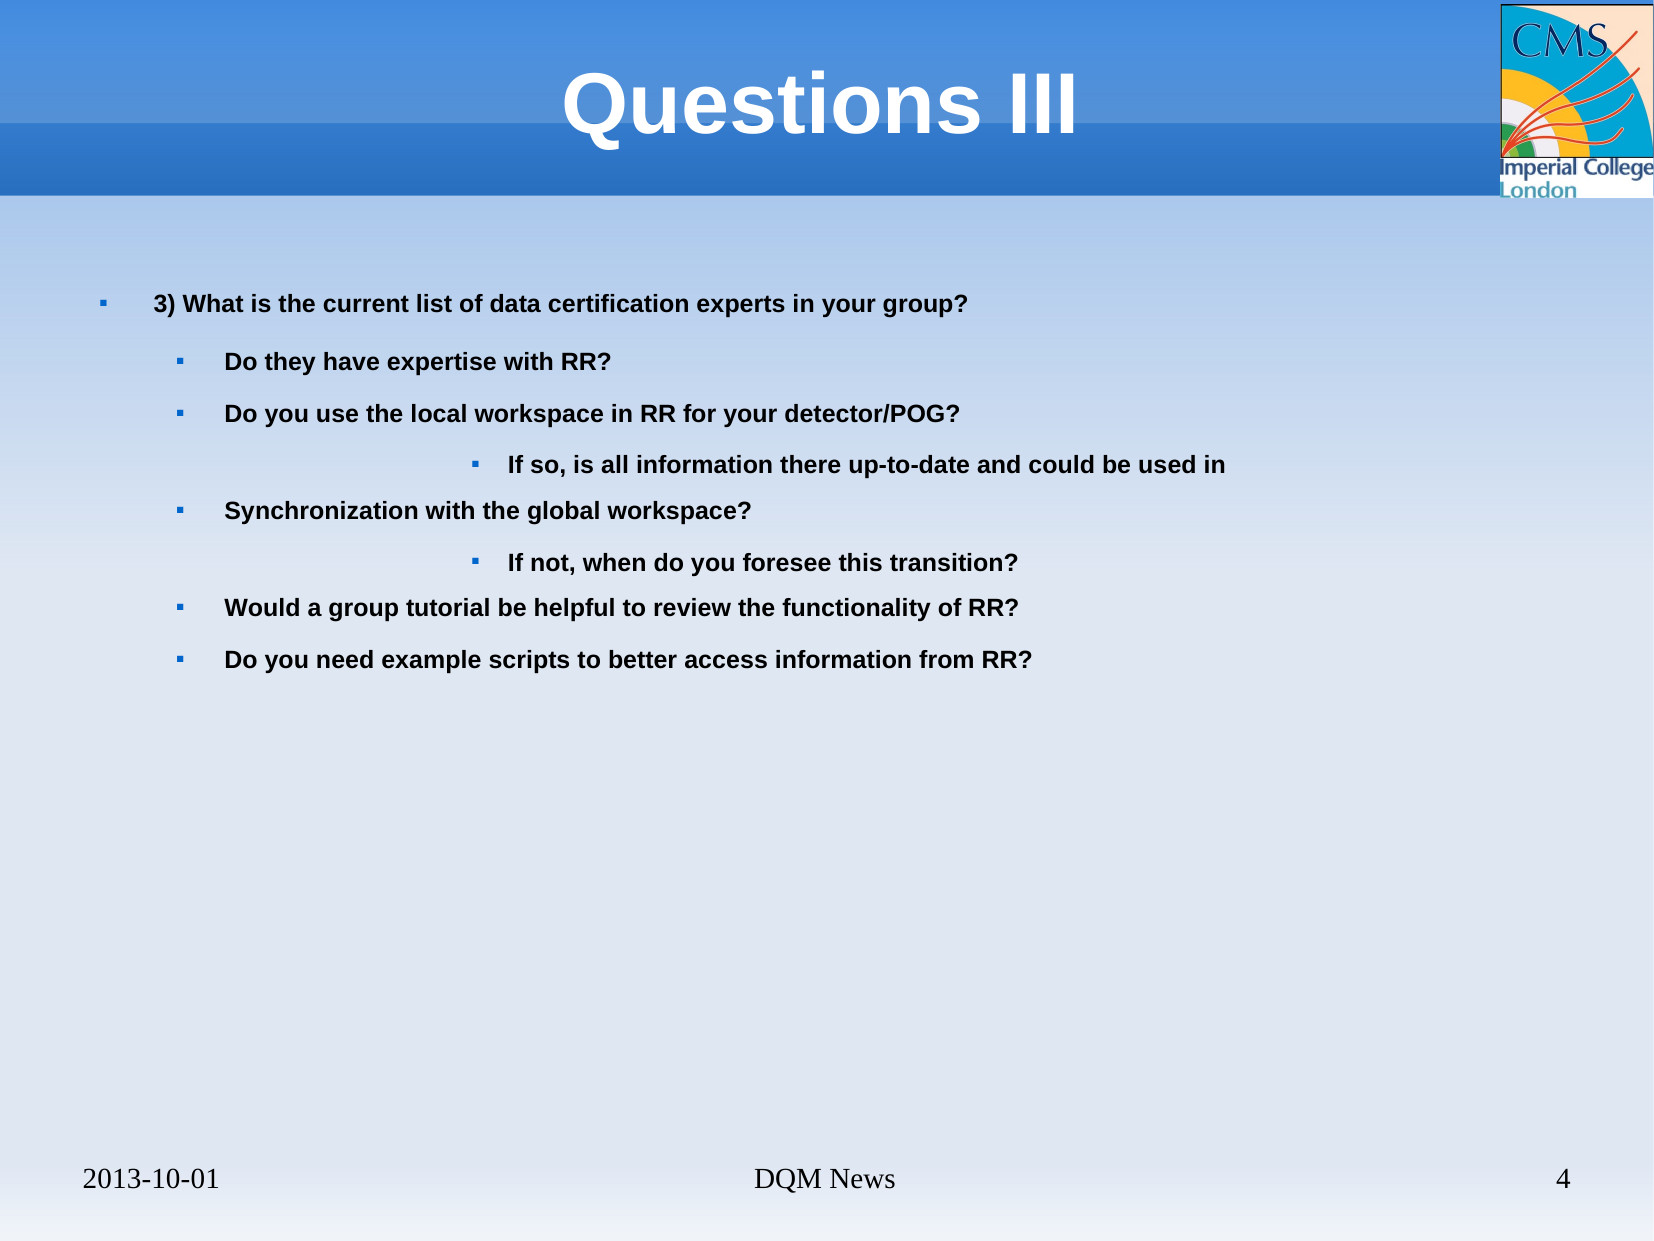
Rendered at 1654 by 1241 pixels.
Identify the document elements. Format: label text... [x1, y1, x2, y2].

picture [0, 0, 1654, 1241]
title Questions III [76, 0, 1565, 208]
list 3) What is the current list of data certification experts in your group? Do they have expertise with RR? Do you use the local workspace in RR for your detector/POG? If so, is all information there up-to-date and could be used in Synchronization with the global workspace? If not, when do you foresee this transition? Would a group tutorial be helpful to review the functionality of RR? Do you need example scripts to better access information from RR? [82, 290, 1571, 1109]
